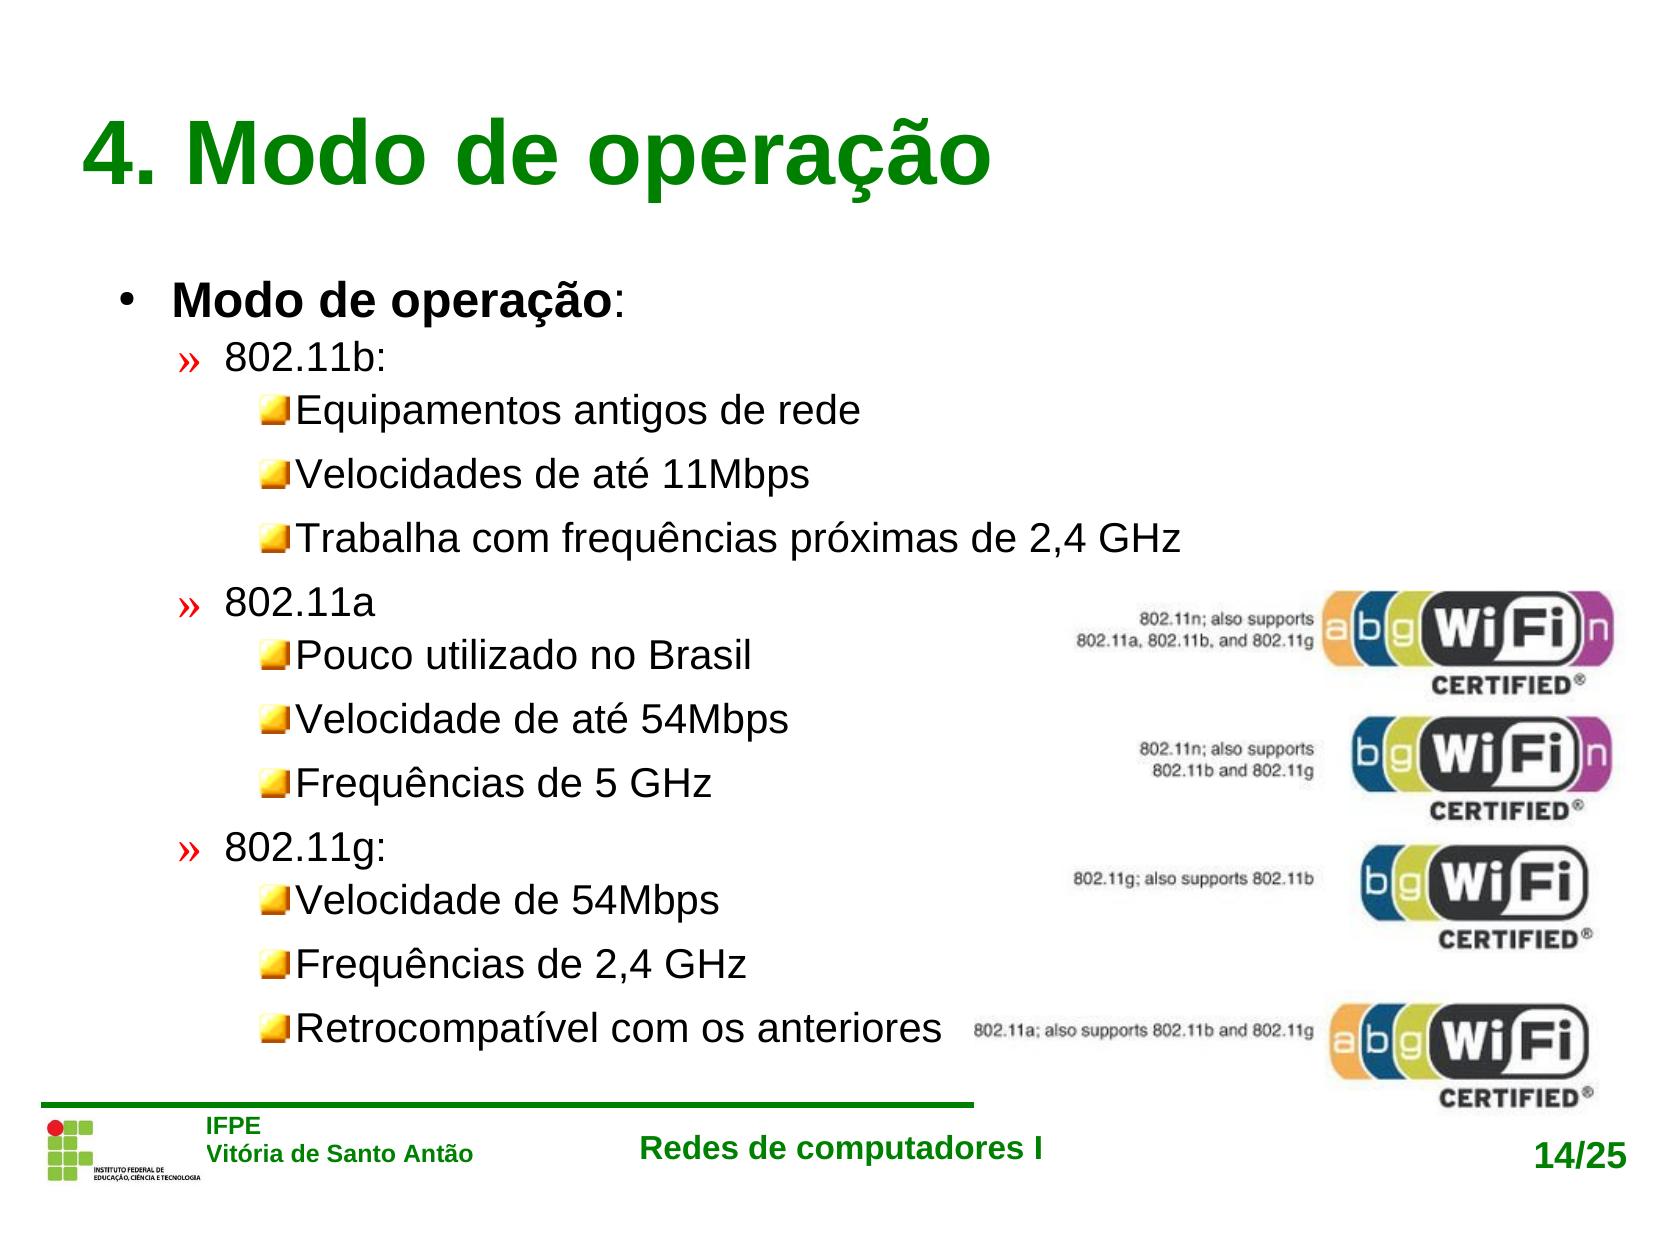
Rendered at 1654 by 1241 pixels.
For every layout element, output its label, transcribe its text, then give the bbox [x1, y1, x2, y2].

picture [39, 1111, 207, 1191]
title 4. Modo de operação [82, 49, 1571, 257]
list Modo de operação: 802.11b: Equipamentos antigos de rede Velocidades de até 11Mbps Trabalha com frequências próximas de 2,4 GHz 802.11a Pouco utilizado no Brasil Velocidade de até 54Mbps Frequências de 5 GHz 802.11g: Velocidade de 54Mbps Frequências de 2,4 GHz Retrocompatível com os anteriores [82, 272, 1571, 1163]
picture [1571, 590, 1633, 1119]
